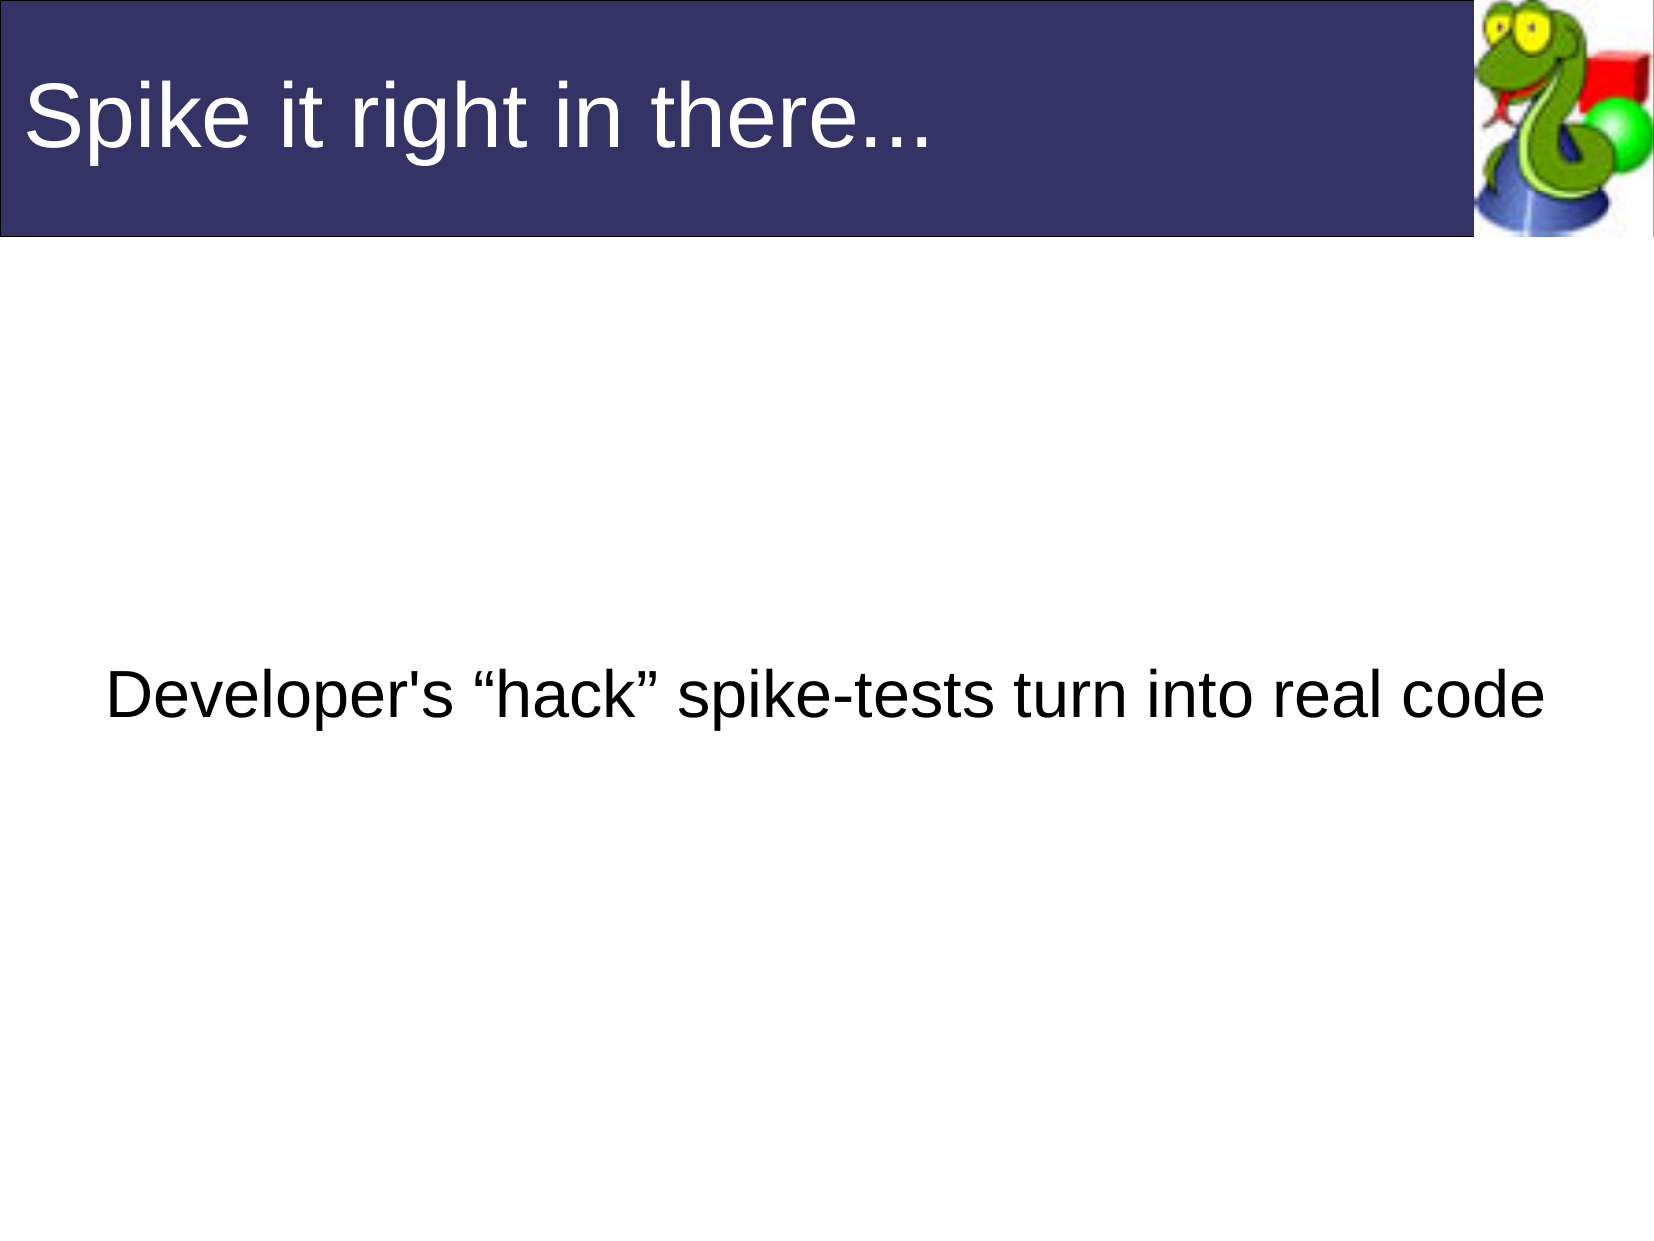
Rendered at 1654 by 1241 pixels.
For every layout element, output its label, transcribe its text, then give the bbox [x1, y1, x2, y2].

picture [1474, 0, 1654, 237]
title Spike it right in there... [23, 19, 1477, 212]
subtitle Developer's “hack” spike-tests turn into real code [88, 450, 1565, 938]
